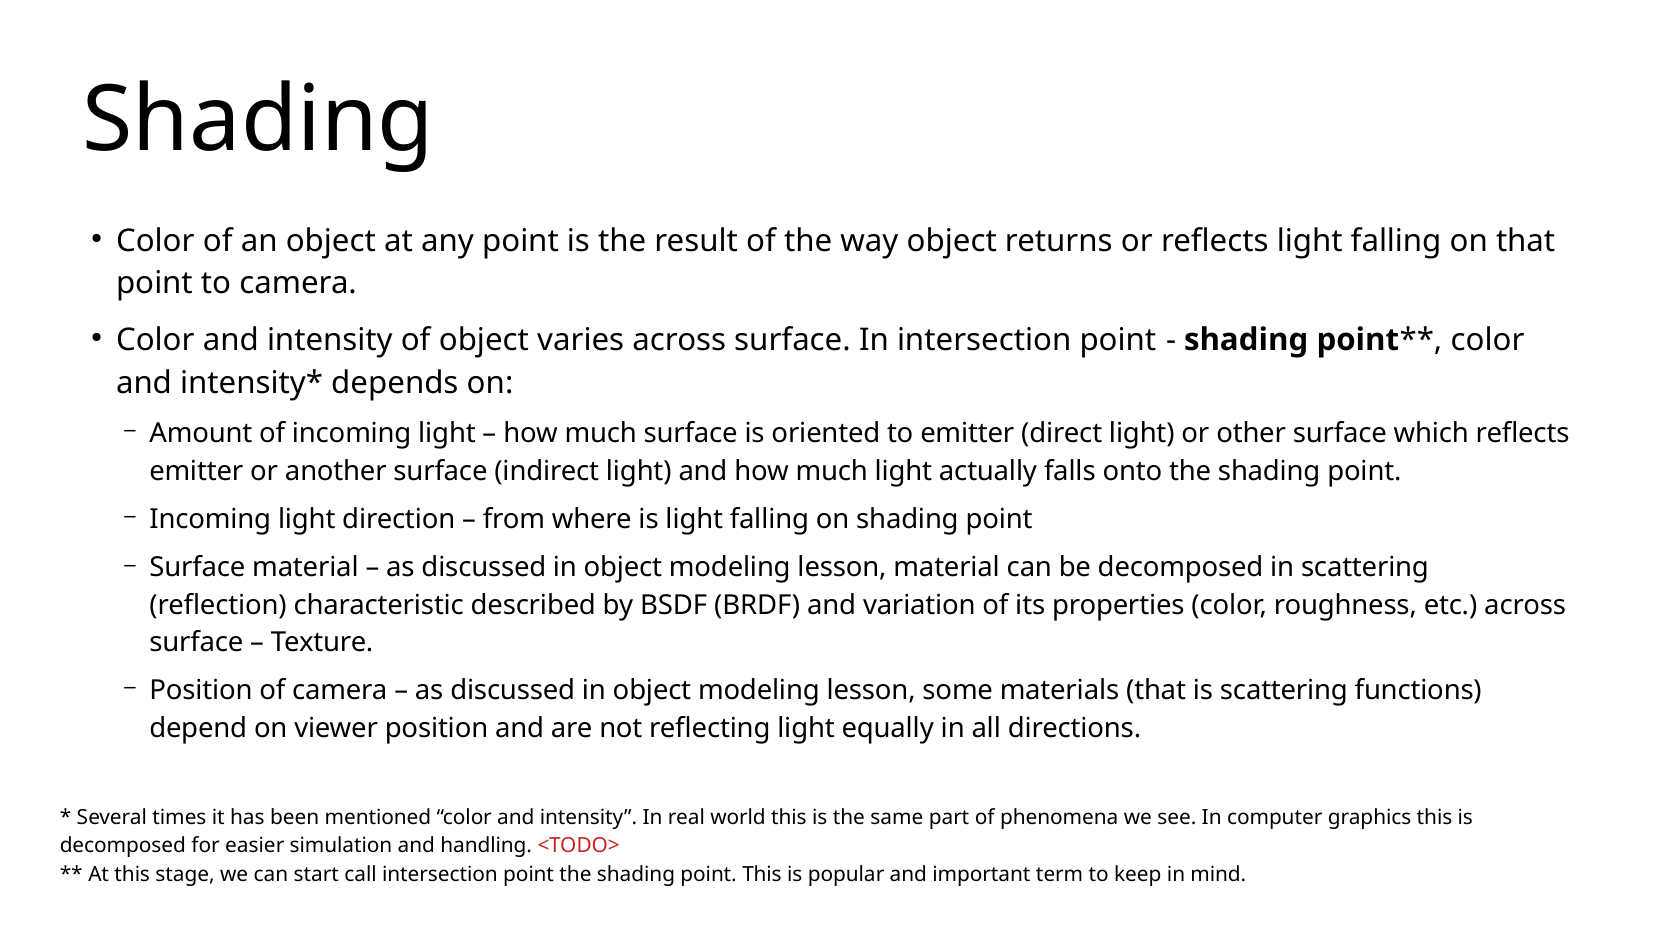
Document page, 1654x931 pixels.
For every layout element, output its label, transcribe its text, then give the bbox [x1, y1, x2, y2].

text_box * Several times it has been mentioned “color and intensity”. In real world this is the same part of phenomena we see. In computer graphics this is decomposed for easier simulation and handling. <TODO> ** At this stage, we can start call intersection point the shading point. This is popular and important term to keep in mind. [45, 795, 1576, 888]
list Color of an object at any point is the result of the way object returns or reflects light falling on that point to camera. Color and intensity of object varies across surface. In intersection point - shading point**, color and intensity* depends on: Amount of incoming light – how much surface is oriented to emitter (direct light) or other surface which reflects emitter or another surface (indirect light) and how much light actually falls onto the shading point. Incoming light direction – from where is light falling on shading point Surface material – as discussed in object modeling lesson, material can be decomposed in scattering (reflection) characteristic described by BSDF (BRDF) and variation of its properties (color, roughness, etc.) across surface – Texture. Position of camera – as discussed in object modeling lesson, some materials (that is scattering functions) depend on viewer position and are not reflecting light equally in all directions. [82, 217, 1571, 758]
title Shading [82, 37, 1571, 193]
